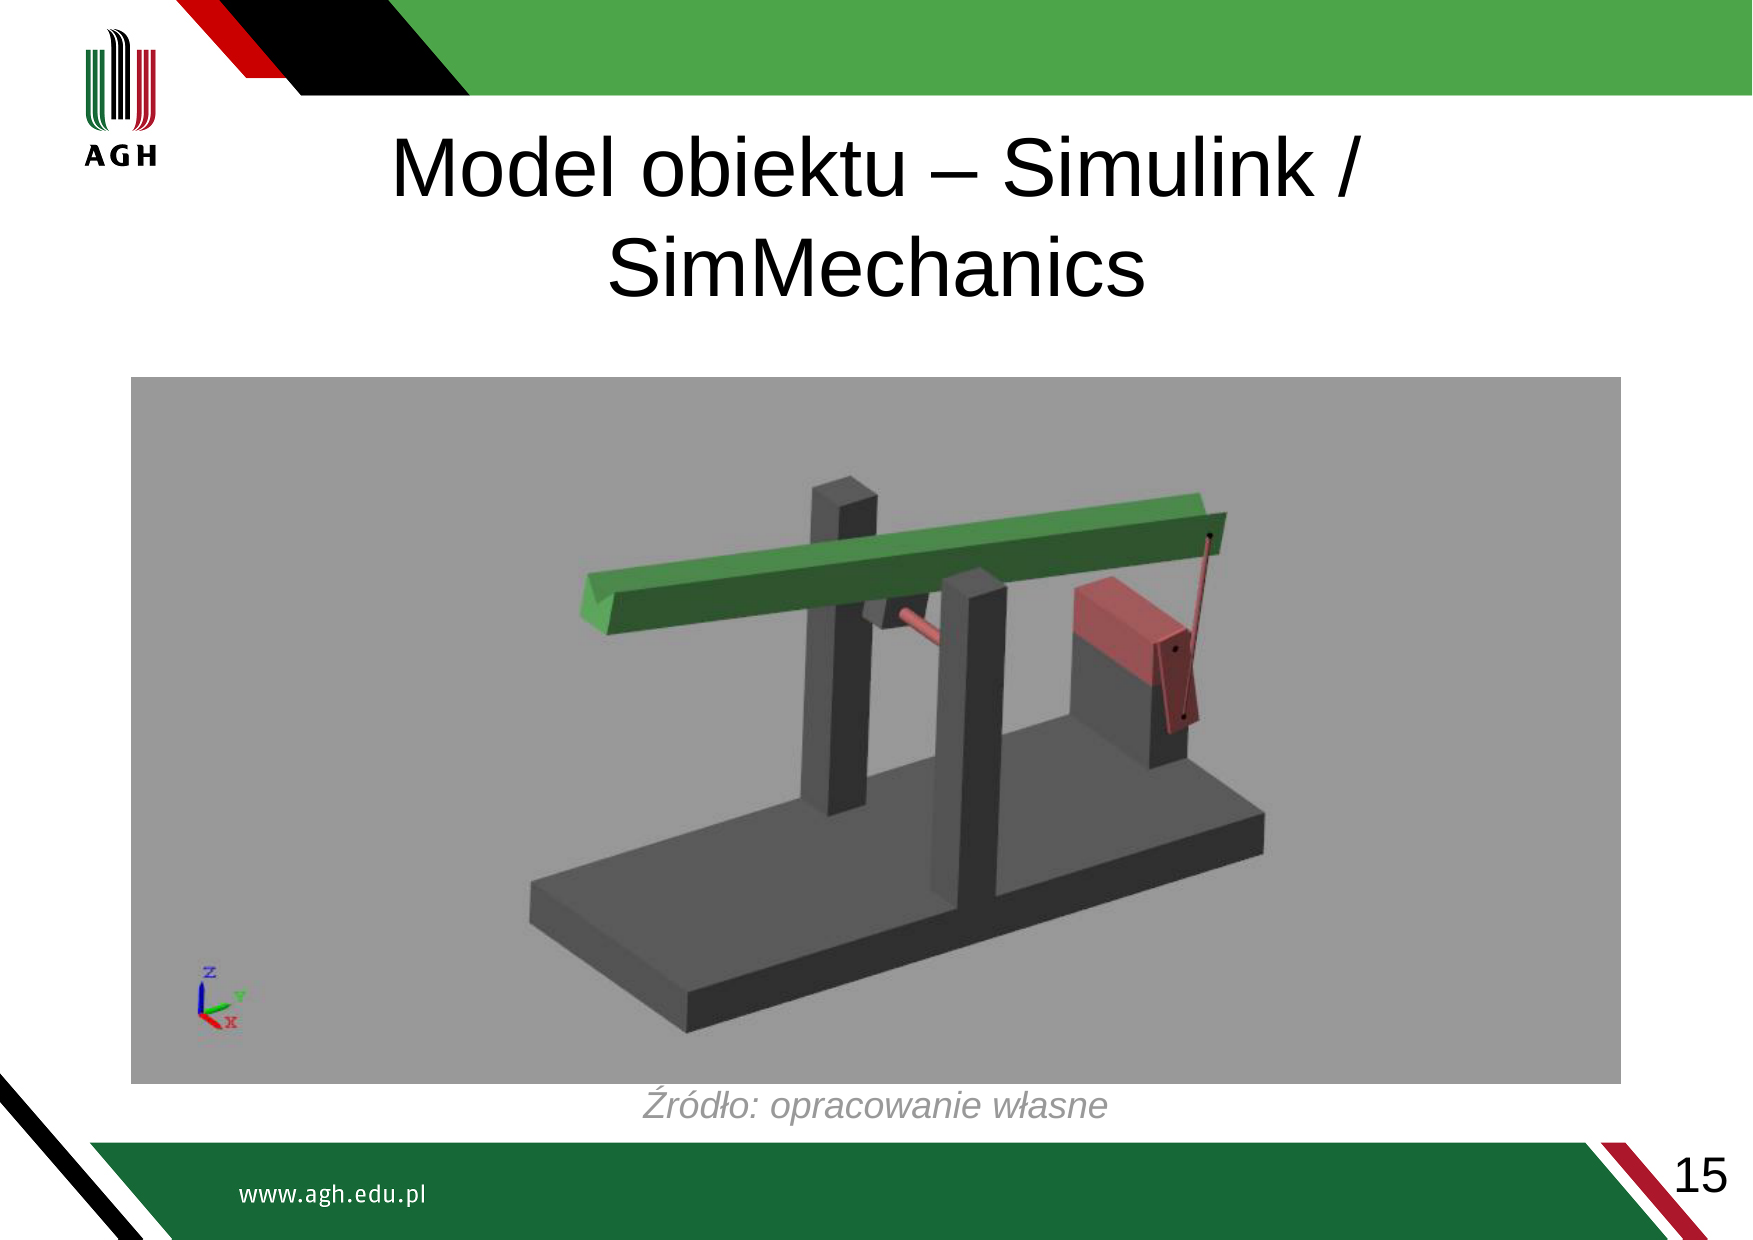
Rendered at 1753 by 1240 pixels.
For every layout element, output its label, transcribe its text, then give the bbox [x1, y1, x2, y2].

picture [0, 0, 1753, 1240]
text_box Źródło: opracowanie własne [628, 1074, 1124, 1134]
text_box [130, 376, 1622, 1085]
title Model obiektu – Simulink / SimMechanics [131, 105, 1622, 323]
